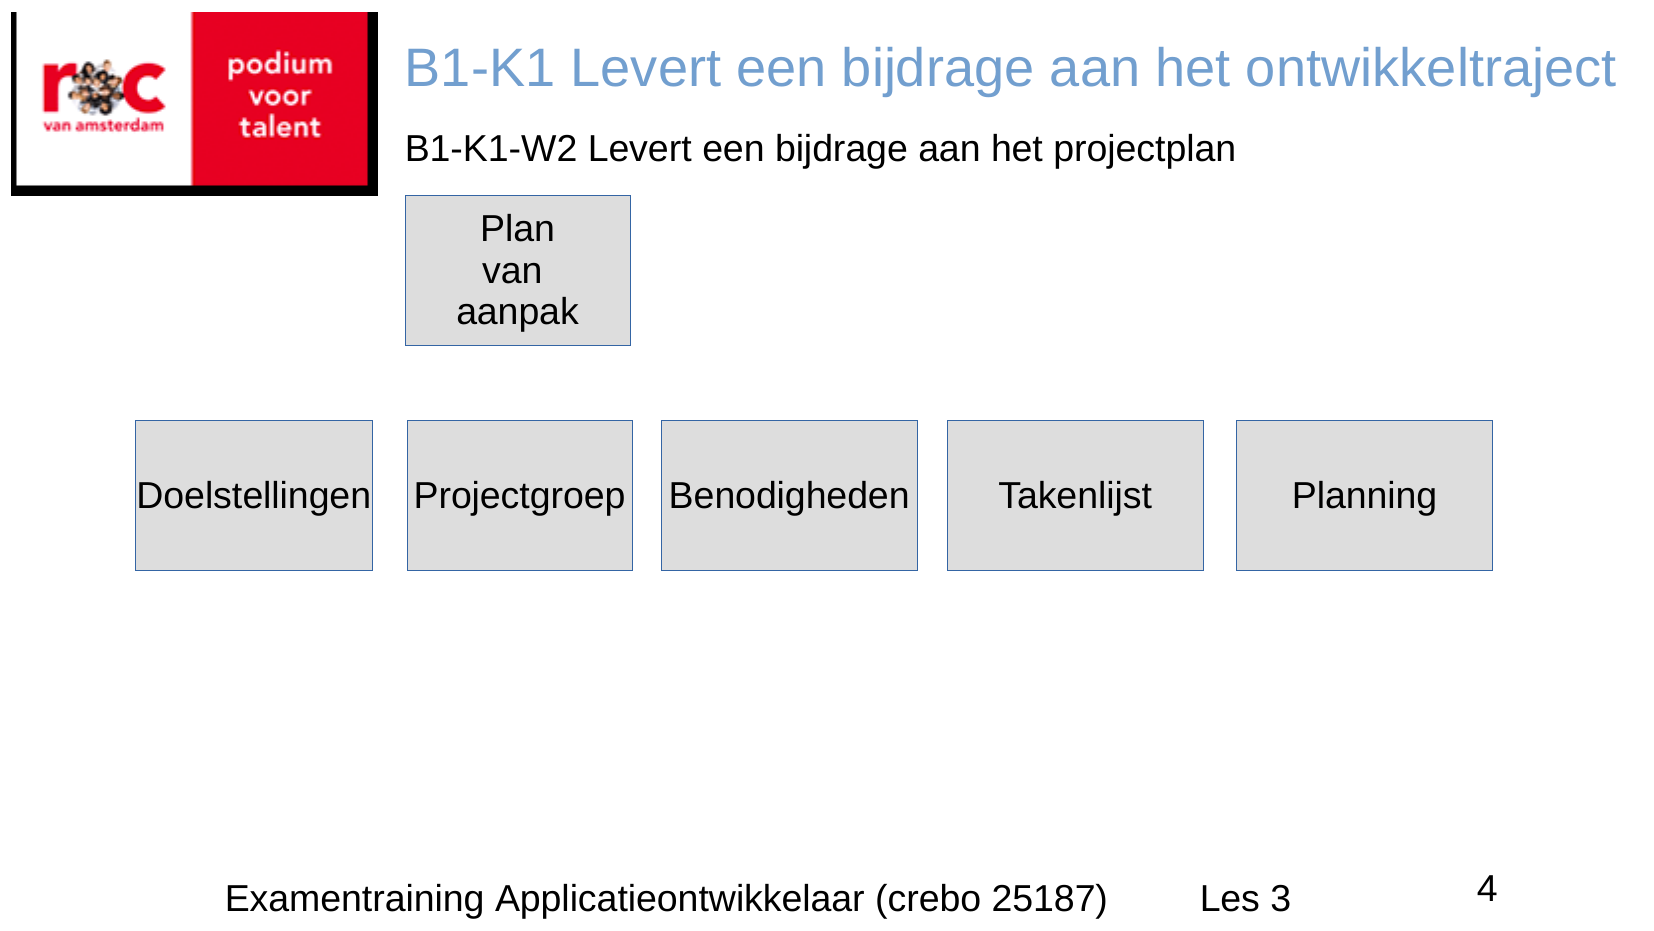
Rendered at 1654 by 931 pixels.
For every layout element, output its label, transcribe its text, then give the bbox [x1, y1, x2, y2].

text_box Takenlijst [947, 420, 1204, 571]
text_box Plan van aanpak [405, 195, 631, 346]
text_box Les 3 [1185, 870, 1336, 927]
text_box Benodigheden [661, 420, 918, 571]
text_box <number> [1462, 860, 1654, 931]
text_box Planning [1236, 420, 1493, 571]
text_box B1-K1 Levert een bijdrage aan het ontwikkeltraject [390, 30, 1654, 166]
text_box B1-K1-W2 Levert een bijdrage aan het projectplan [390, 120, 1486, 219]
text_box Projectgroep [407, 420, 633, 571]
text_box Examentraining Applicatieontwikkelaar (crebo 25187) [210, 870, 1171, 927]
text_box Doelstellingen [135, 420, 373, 571]
picture [11, 12, 378, 196]
